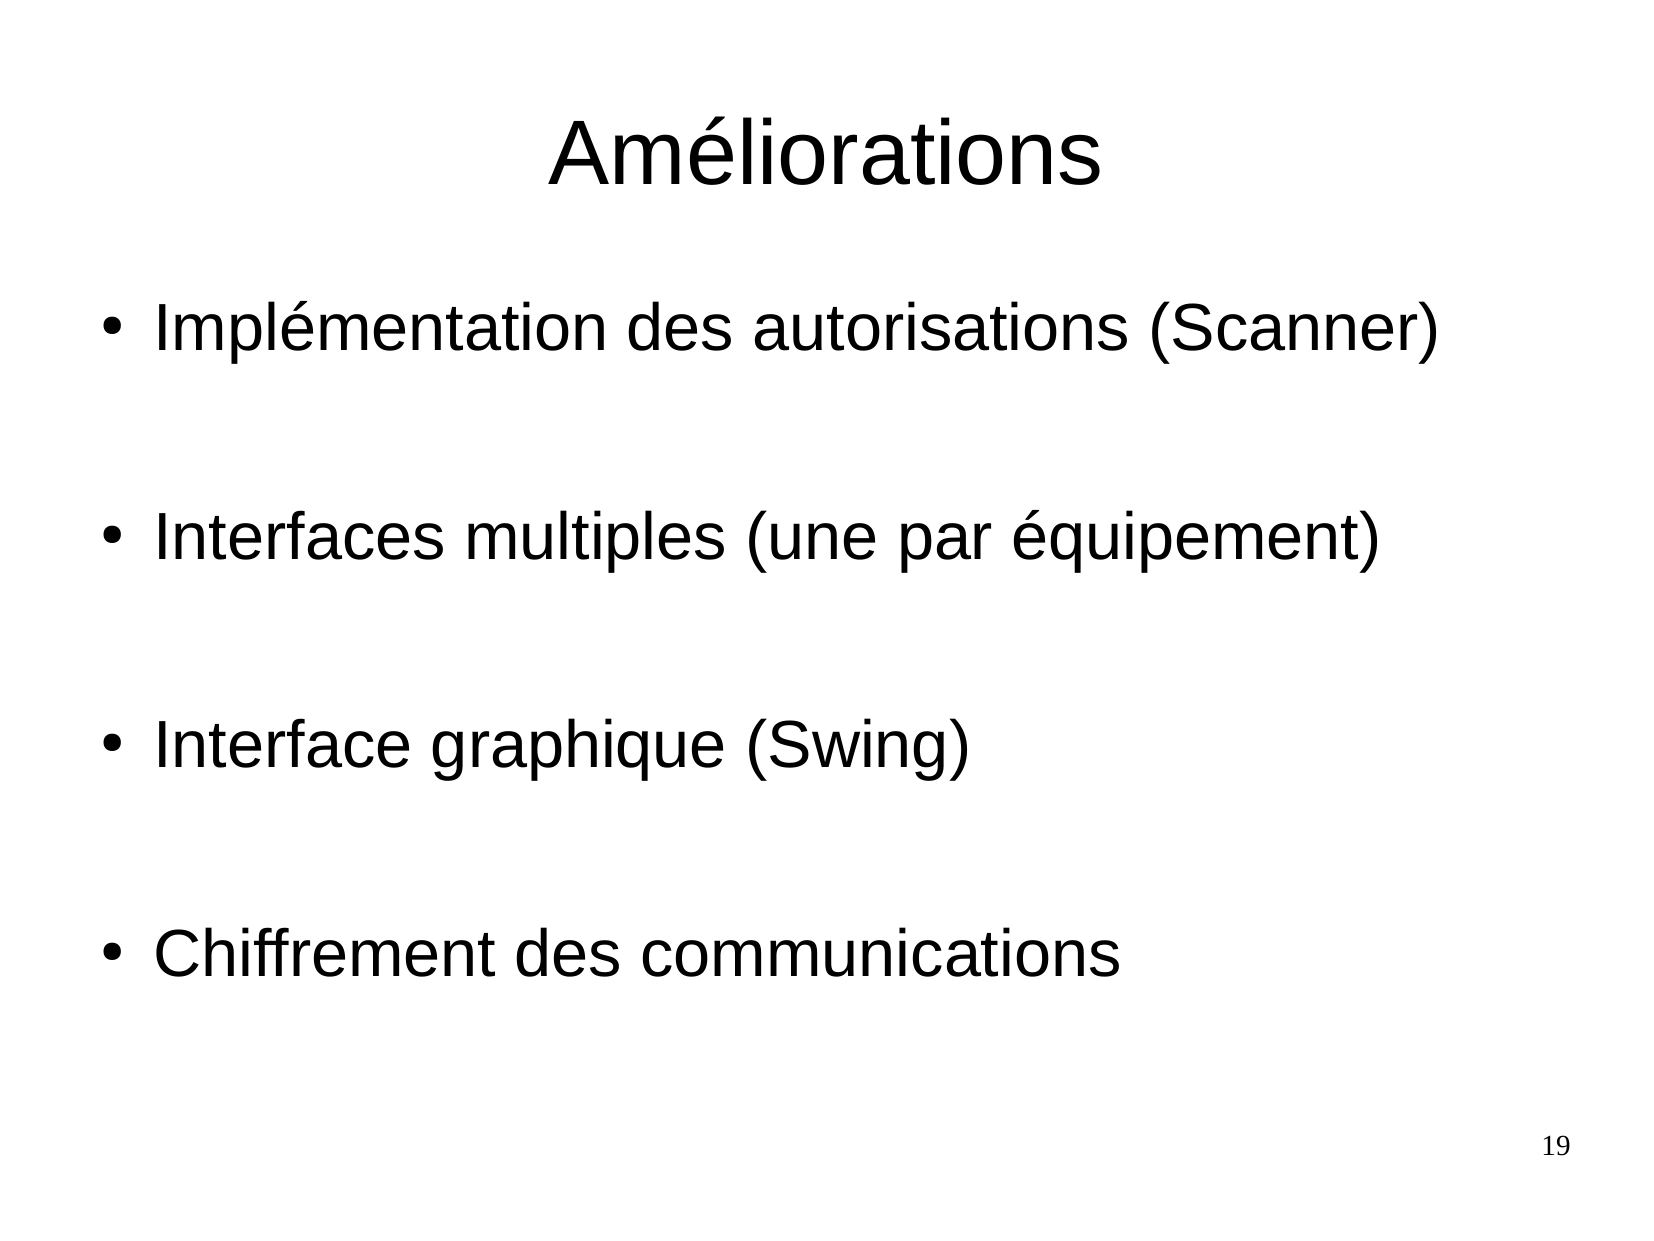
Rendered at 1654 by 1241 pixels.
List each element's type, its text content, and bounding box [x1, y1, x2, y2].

title Améliorations [82, 49, 1571, 257]
list Implémentation des autorisations (Scanner) Interfaces multiples (une par équipement) Interface graphique (Swing) Chiffrement des communications [82, 290, 1571, 1010]
